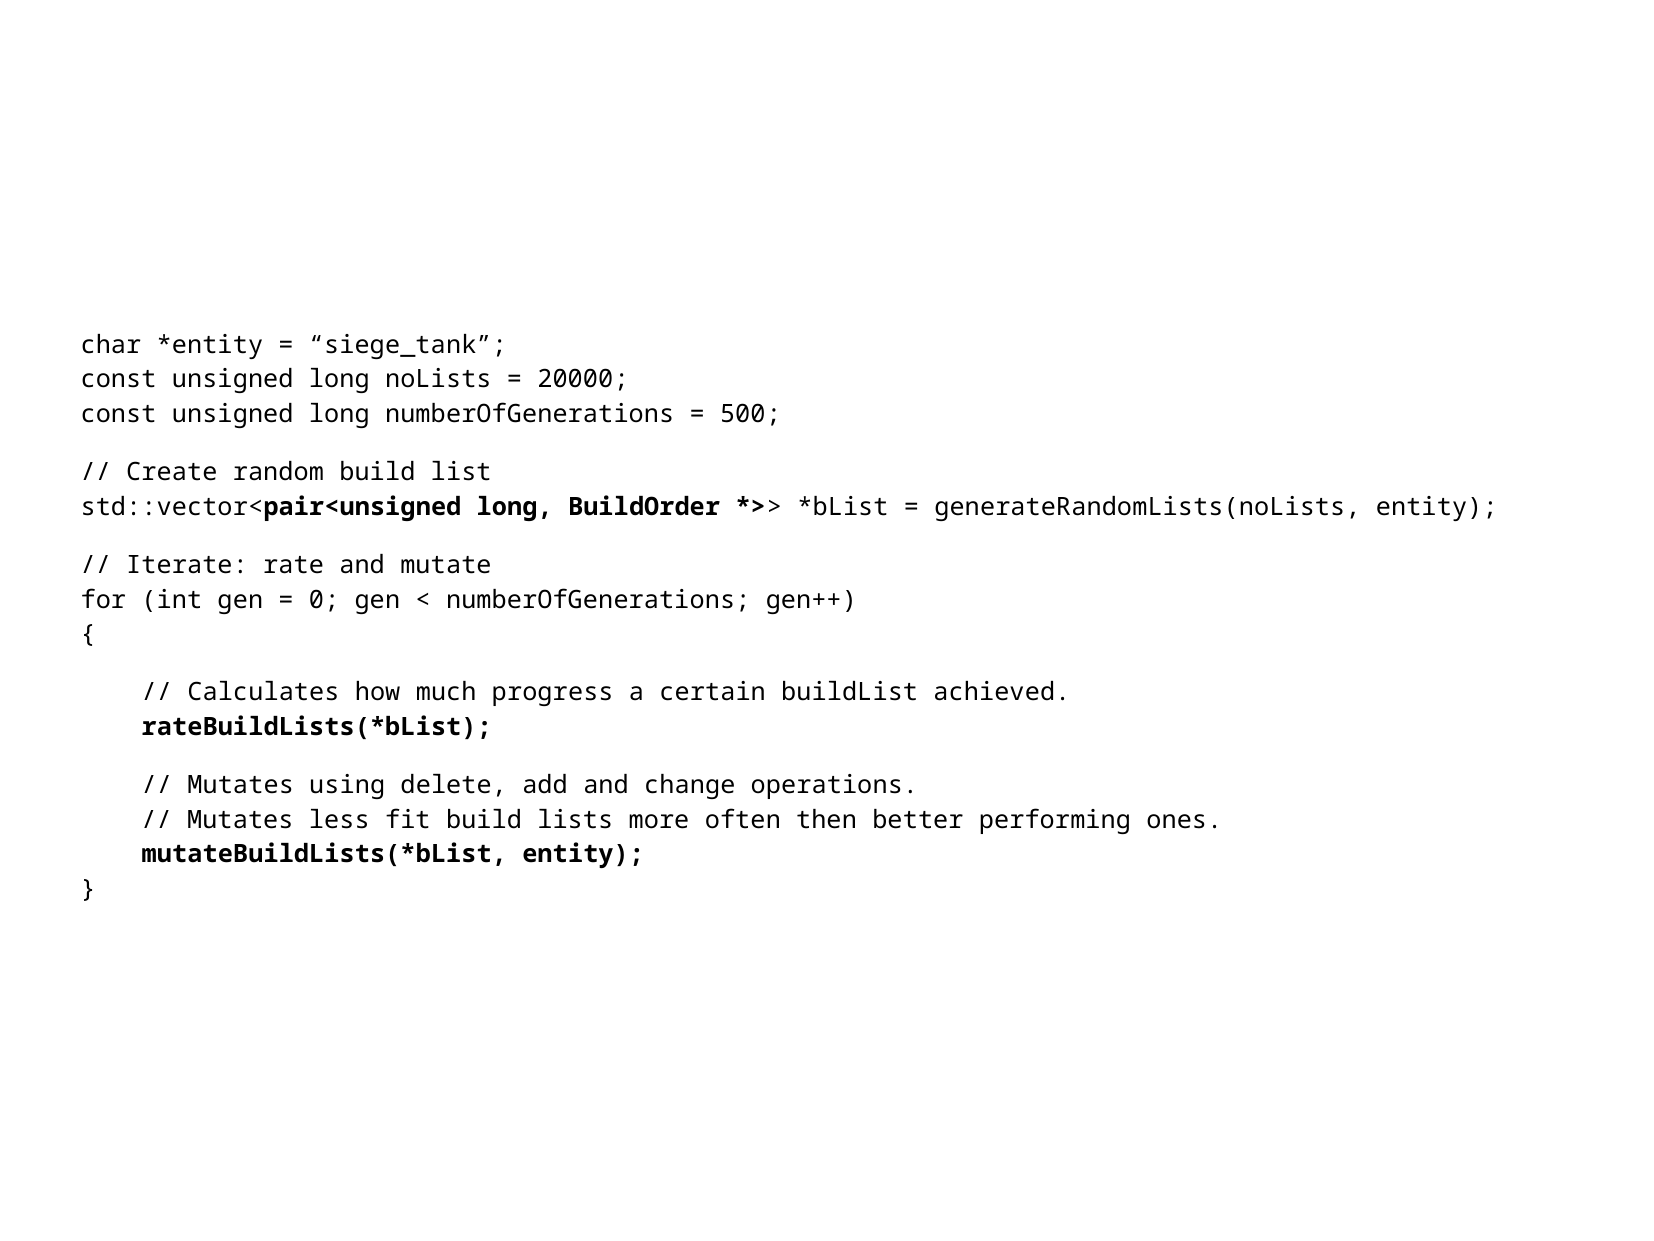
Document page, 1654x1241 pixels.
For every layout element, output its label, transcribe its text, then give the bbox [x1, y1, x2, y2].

list char *entity = “siege_tank”; const unsigned long noLists = 20000; const unsigned long numberOfGenerations = 500; // Create random build list std::vector<pair<unsigned long, BuildOrder *>> *bList = generateRandomLists(noLists, entity); // Iterate: rate and mutate for (int gen = 0; gen < numberOfGenerations; gen++) { // Calculates how much progress a certain buildList achieved. rateBuildLists(*bList); // Mutates using delete, add and change operations. // Mutates less fit build lists more often then better performing ones. mutateBuildLists(*bList, entity); } [80, 326, 1573, 914]
